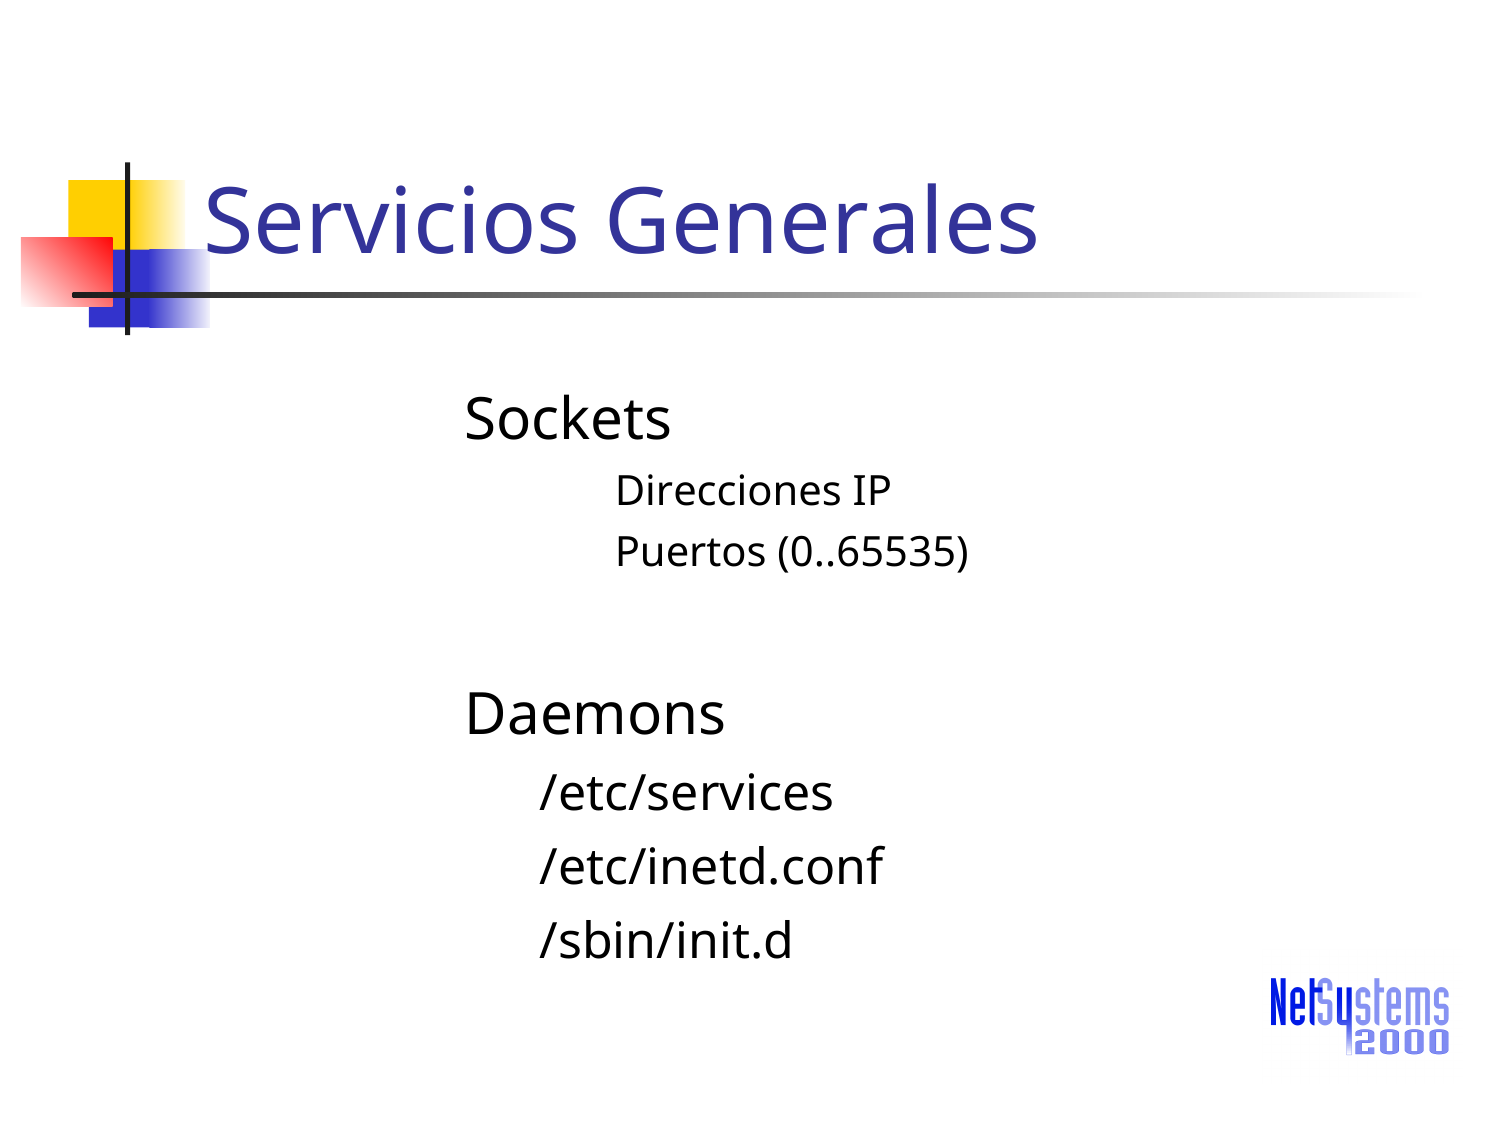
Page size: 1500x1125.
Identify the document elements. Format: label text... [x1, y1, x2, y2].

title Servicios Generales [188, 101, 1468, 289]
picture [1262, 949, 1463, 1084]
list Sockets Direcciones IP Puertos (0..65535) Daemons /etc/services /etc/inetd.conf /sbin/init.d [450, 374, 1113, 951]
